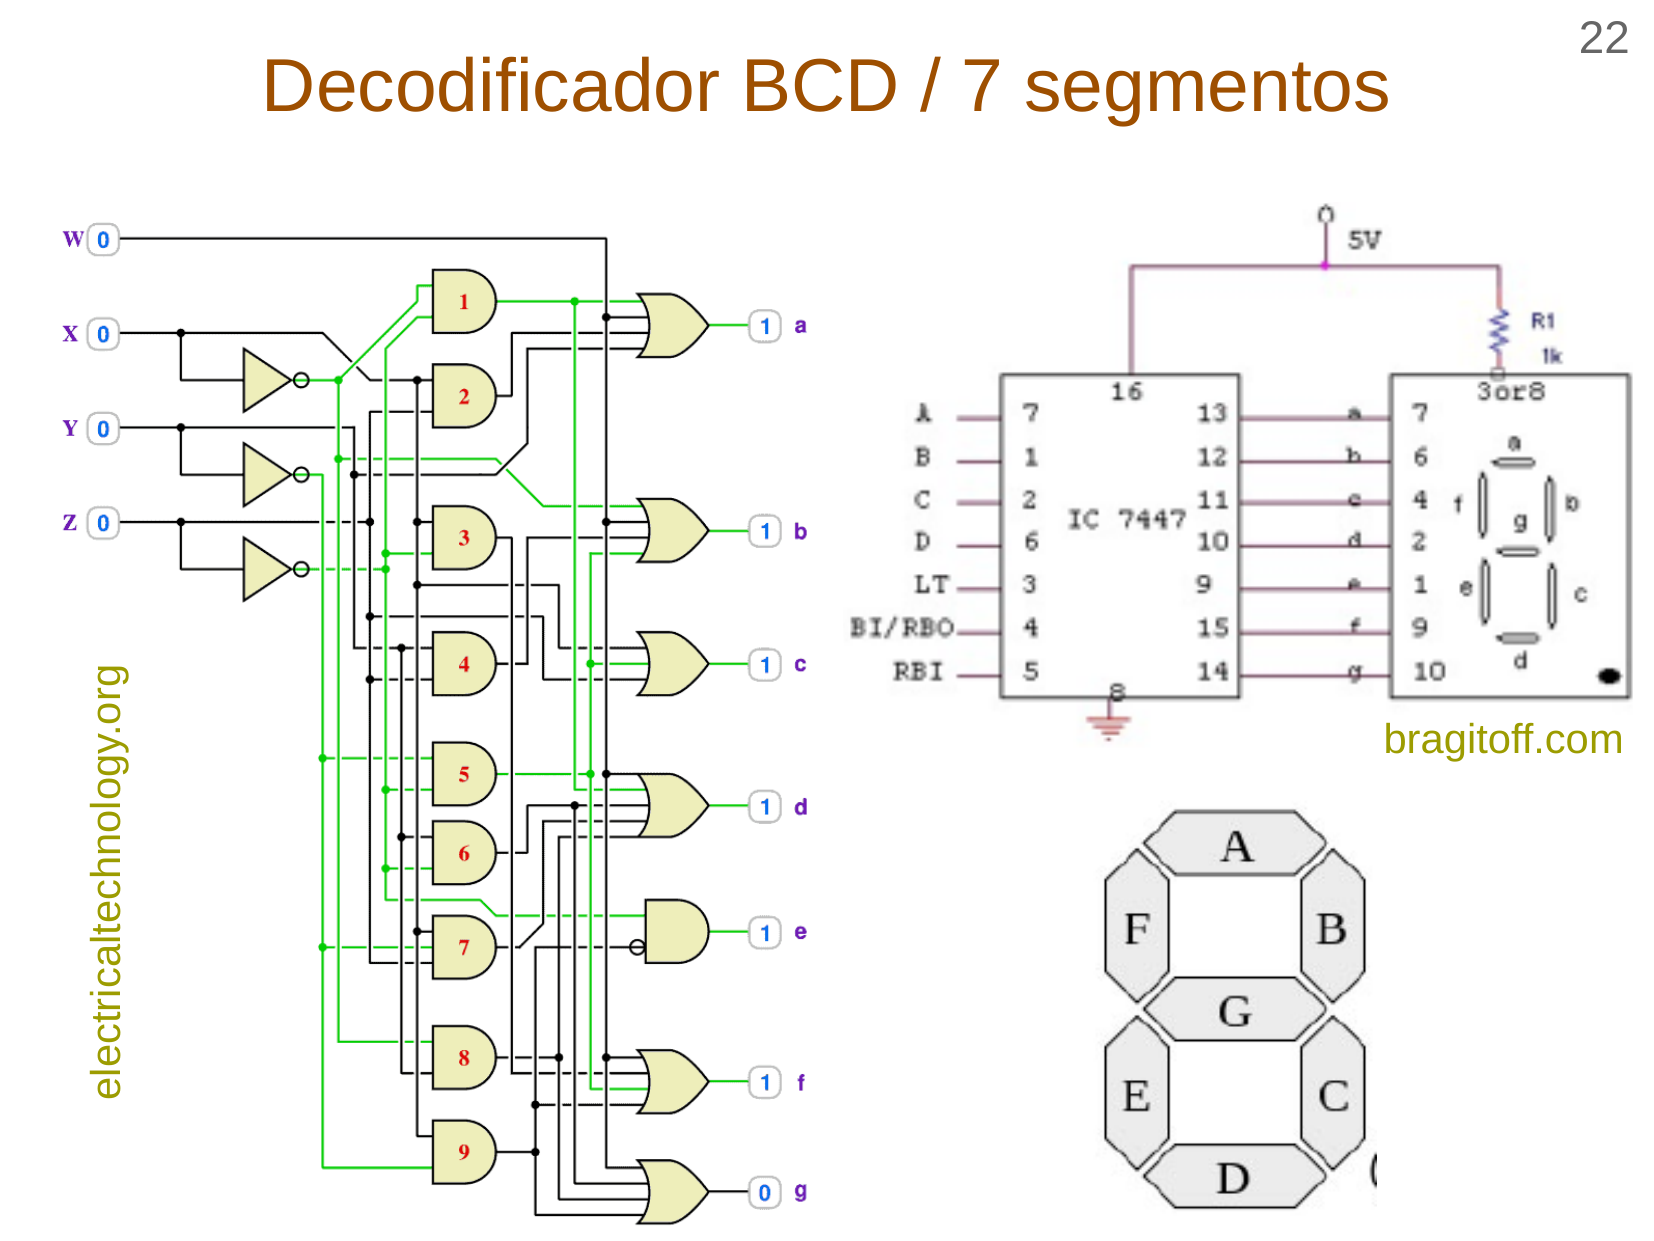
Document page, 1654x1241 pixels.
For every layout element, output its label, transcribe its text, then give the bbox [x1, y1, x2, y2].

text_box electricaltechnology.org [75, 649, 204, 1182]
picture [1092, 797, 1377, 1220]
text_box bragitoff.com [1254, 708, 1639, 781]
picture [14, 202, 1639, 1239]
title Decodificador BCD / 7 segmentos [59, 29, 1595, 148]
